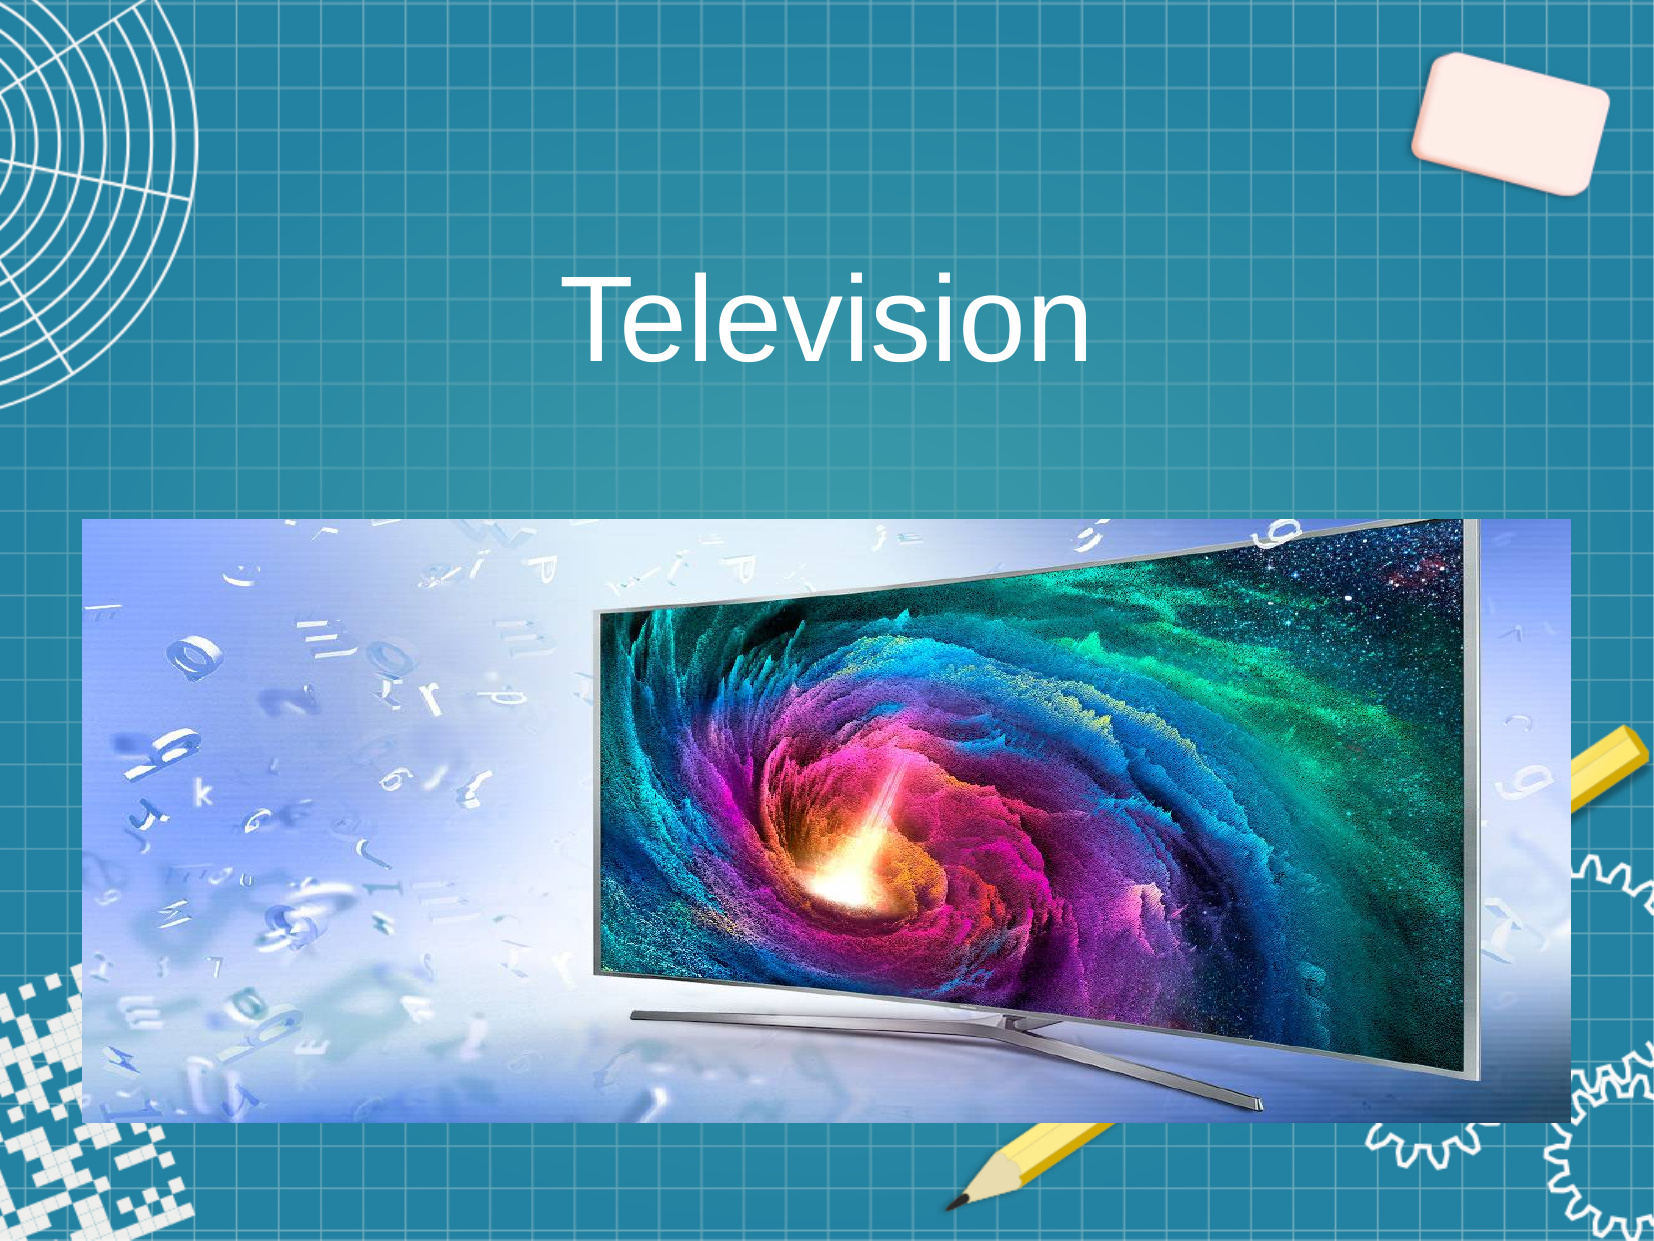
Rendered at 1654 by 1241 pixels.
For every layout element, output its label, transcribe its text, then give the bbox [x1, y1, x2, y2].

title Television [82, 177, 1571, 461]
picture [0, 0, 1654, 1241]
